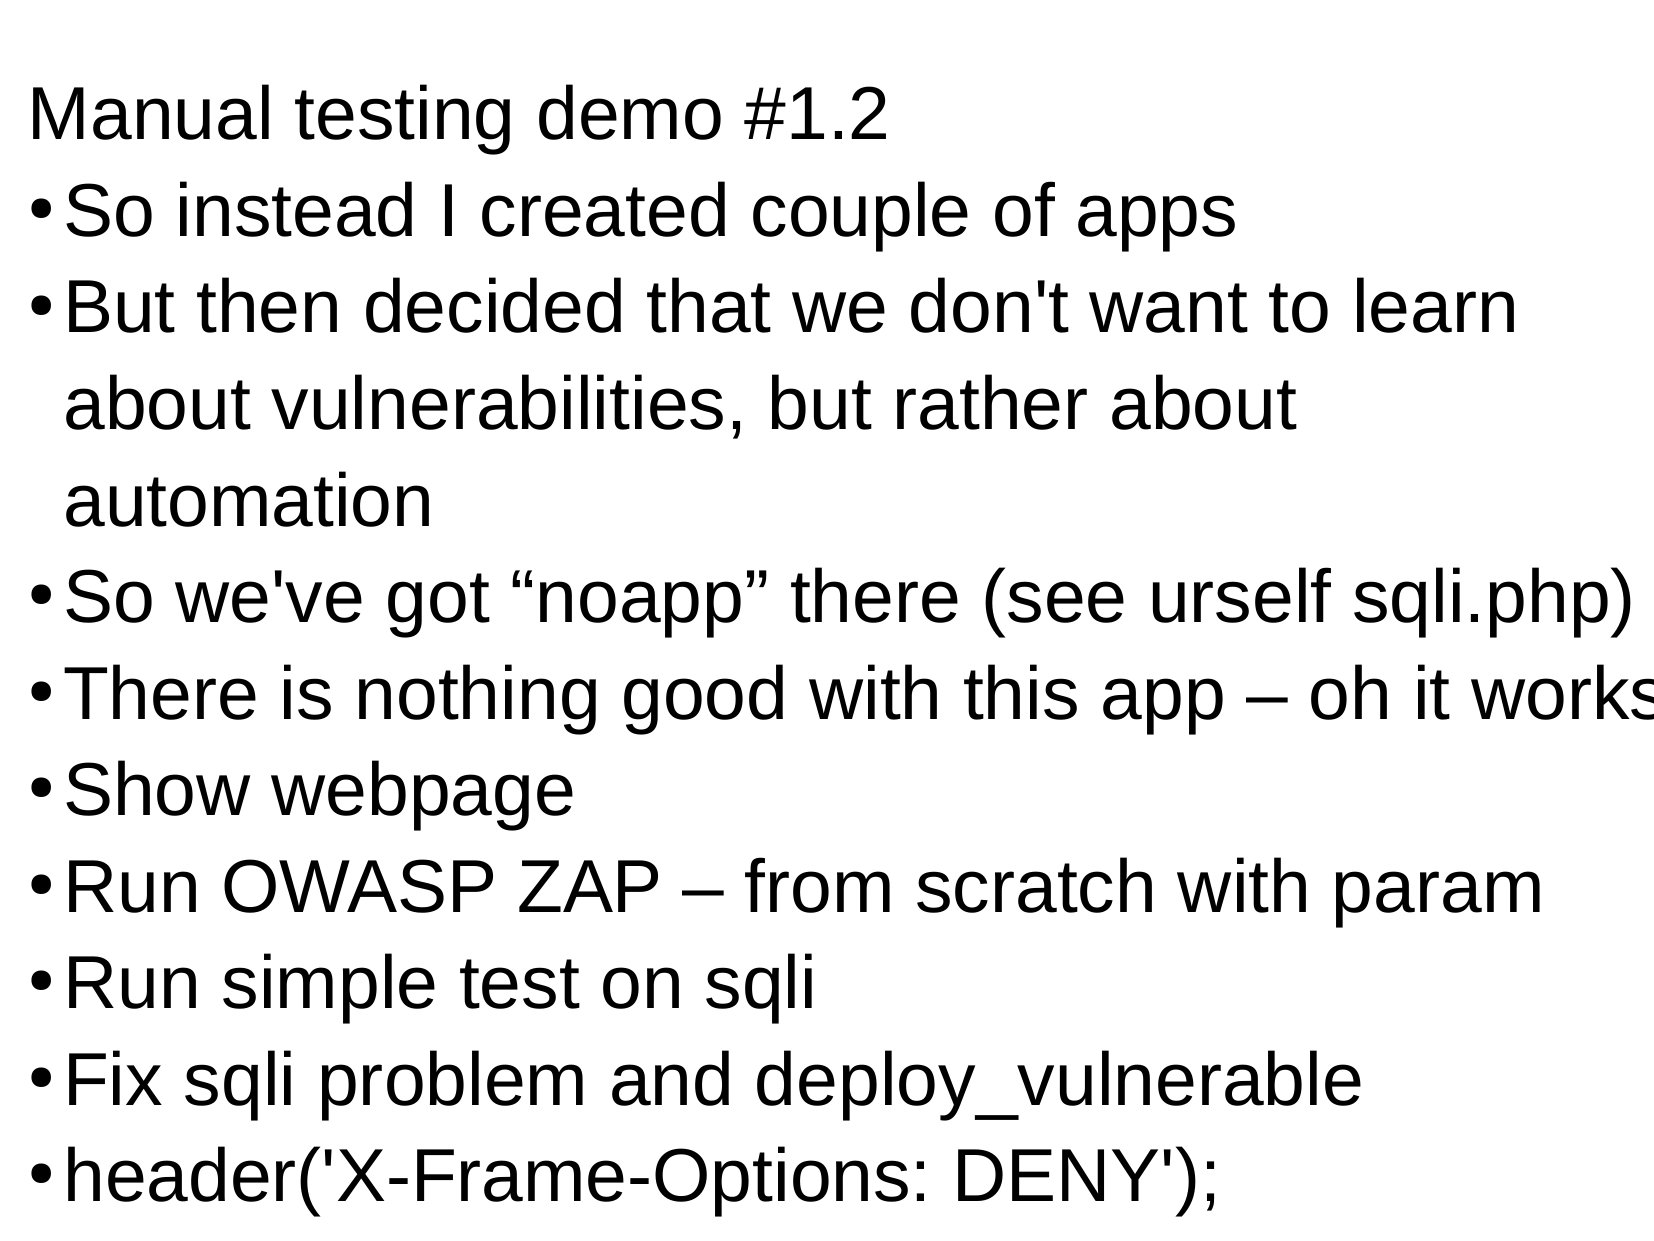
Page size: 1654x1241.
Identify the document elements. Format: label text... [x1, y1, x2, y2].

text_box Manual testing demo #1.2 So instead I created couple of apps But then decided that we don't want to learn about vulnerabilities, but rather about automation So we've got “noapp” there (see urself sqli.php) There is nothing good with this app – oh it works Show webpage Run OWASP ZAP – from scratch with param Run simple test on sqli Fix sqli problem and deploy_vulnerable header('X-Frame-Options: DENY'); [13, 51, 1654, 1213]
